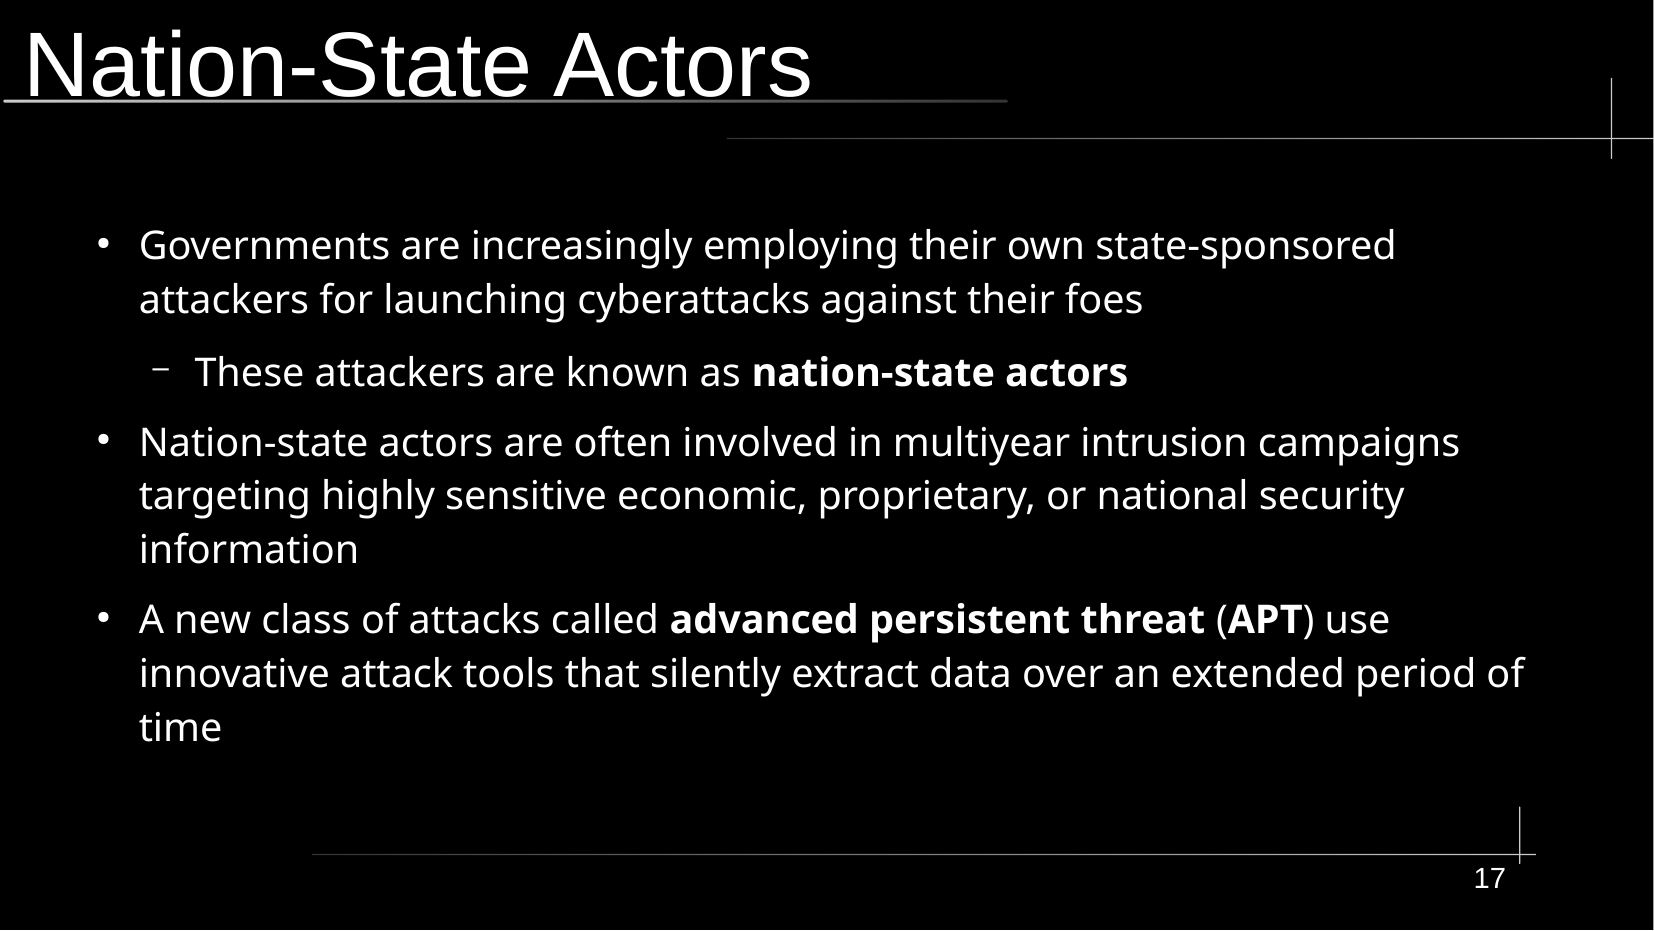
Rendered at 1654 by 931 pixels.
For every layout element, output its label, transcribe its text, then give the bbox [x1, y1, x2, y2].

title Nation-State Actors [23, 11, 1589, 119]
list Governments are increasingly employing their own state-sponsored attackers for launching cyberattacks against their foes These attackers are known as nation-state actors Nation-state actors are often involved in multiyear intrusion campaigns targeting highly sensitive economic, proprietary, or national security information A new class of attacks called advanced persistent threat (APT) use innovative attack tools that silently extract data over an extended period of time [82, 217, 1571, 758]
